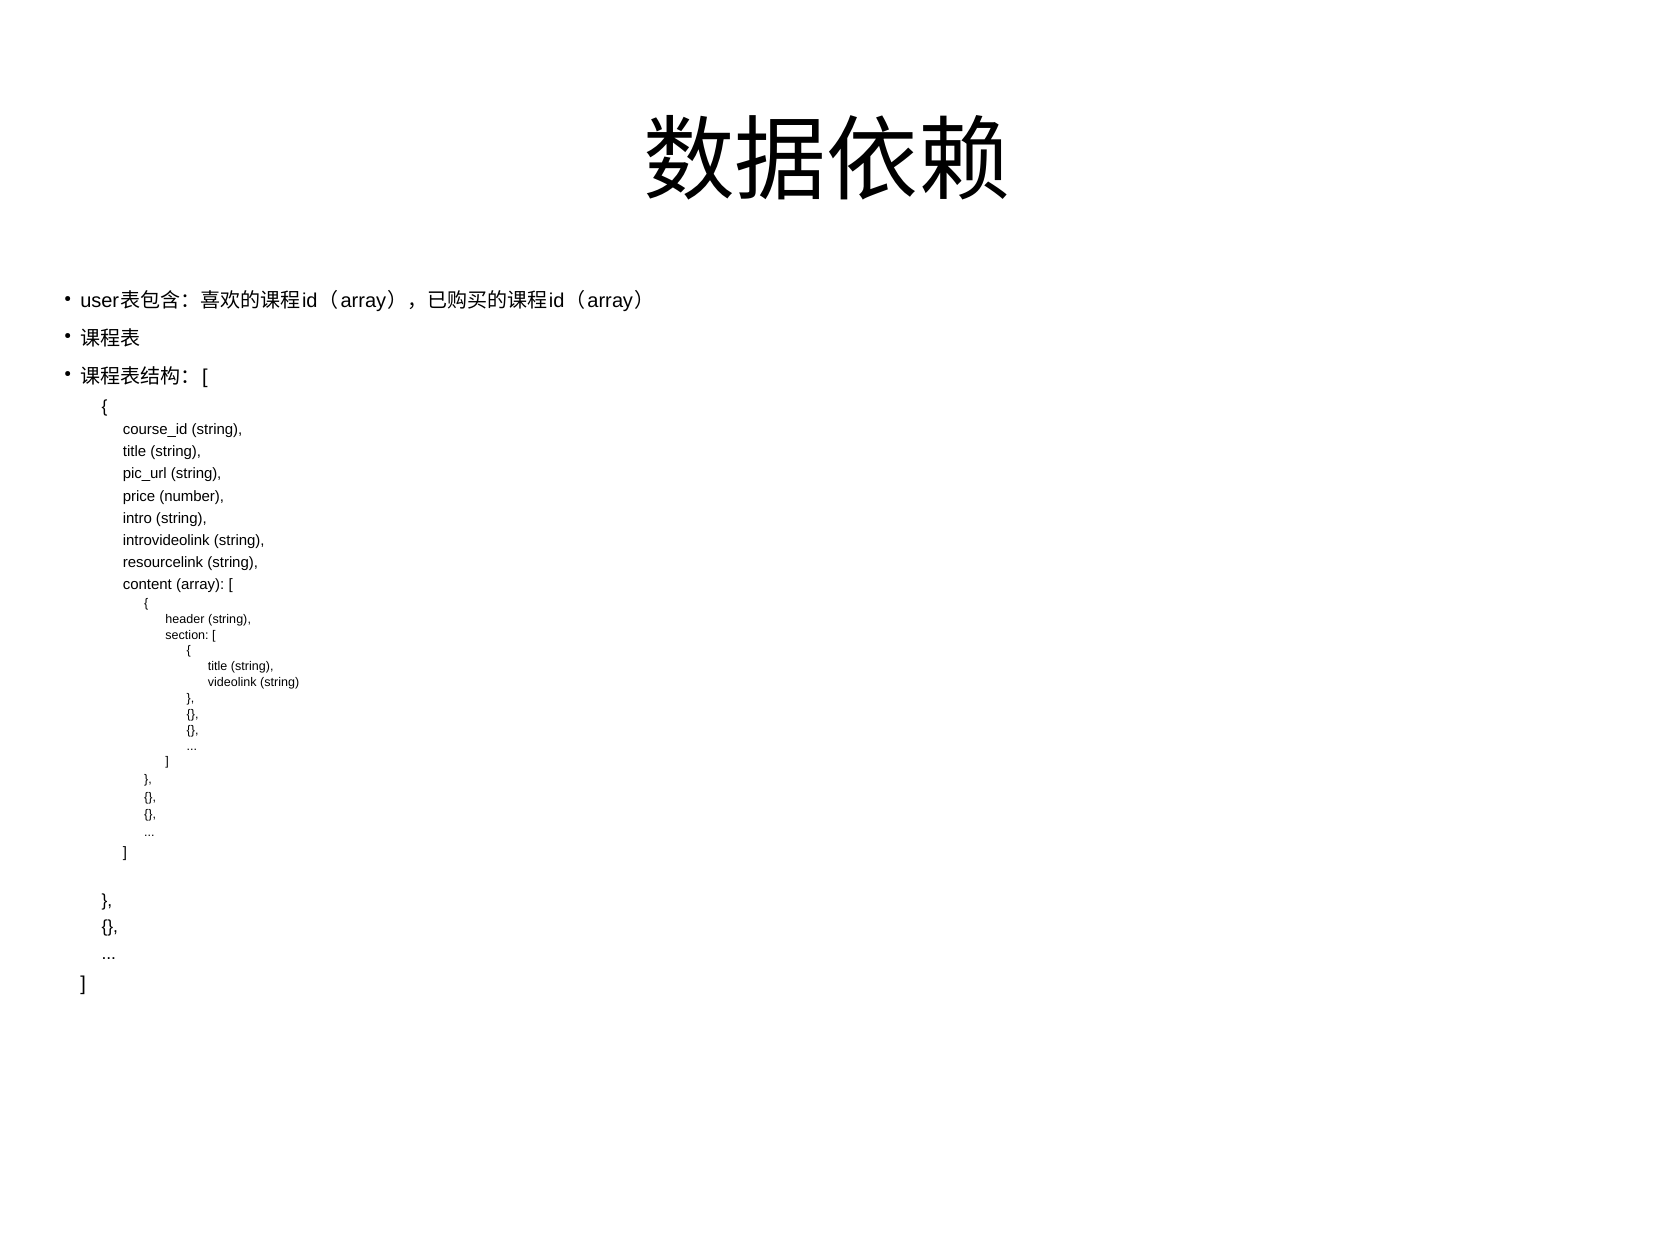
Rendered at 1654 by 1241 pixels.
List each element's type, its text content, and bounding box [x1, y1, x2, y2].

title 数据依赖 [82, 49, 1571, 257]
list user表包含：喜欢的课程id（array），已购买的课程id（array） 课程表 课程表结构：[ { course_id (string), title (string), pic_url (string), price (number), intro (string), introvideolink (string), resourcelink (string), content (array): [ { header (string), section: [ { title (string), videolink (string) }, {}, {}, ... ] }, {}, {}, ... ] }, {}, ... ] [59, 284, 1548, 1004]
